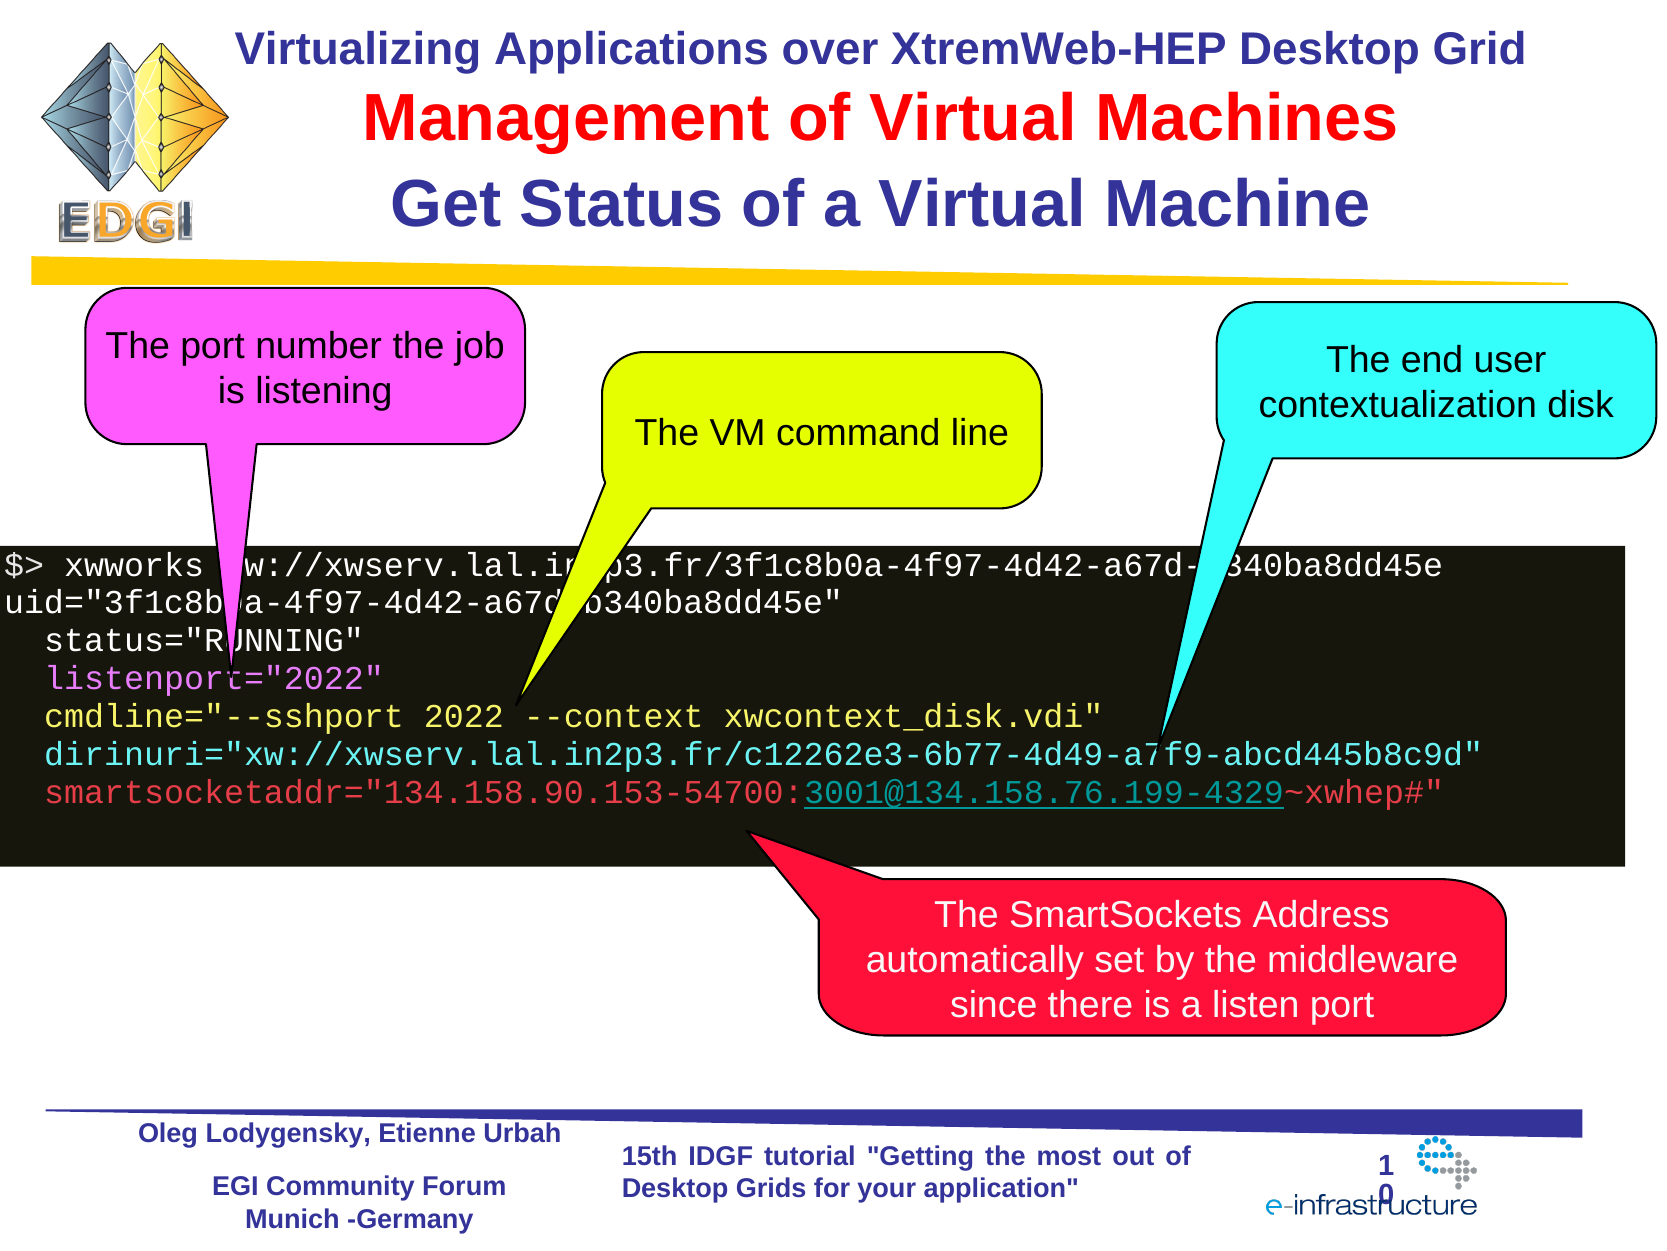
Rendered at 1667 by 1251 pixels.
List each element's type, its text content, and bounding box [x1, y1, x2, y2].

picture [31, 37, 238, 249]
text_box The port number the job is listening [85, 287, 526, 678]
text_box $> xwworks xw://xwserv.lal.in2p3.fr/3f1c8b0a-4f97-4d42-a67d-b340ba8dd45e uid="3f1c8b0a-4f97-4d42-a67d-b340ba8dd45e" status="RUNNING" listenport="2022" cmdline="--sshport 2022 --context xwcontext_disk.vdi" dirinuri="xw://xwserv.lal.in2p3.fr/c12262e3-6b77-4d49-a7f9-abcd445b8c9d" smartsocketaddr="134.158.90.153-54700:3001@134.158.76.199-4329~xwhep#" [0, 545, 1626, 867]
picture [1266, 1136, 1477, 1215]
text_box The SmartSockets Address automatically set by the middleware since there is a listen port [746, 830, 1506, 1036]
text_box Virtualizing Applications over XtremWeb-HEP Desktop Grid Management of Virtual Machines Get Status of a Virtual Machine [227, 16, 1536, 242]
text_box The end user contextualization disk [1157, 302, 1657, 751]
text_box The VM command line [515, 352, 1042, 706]
